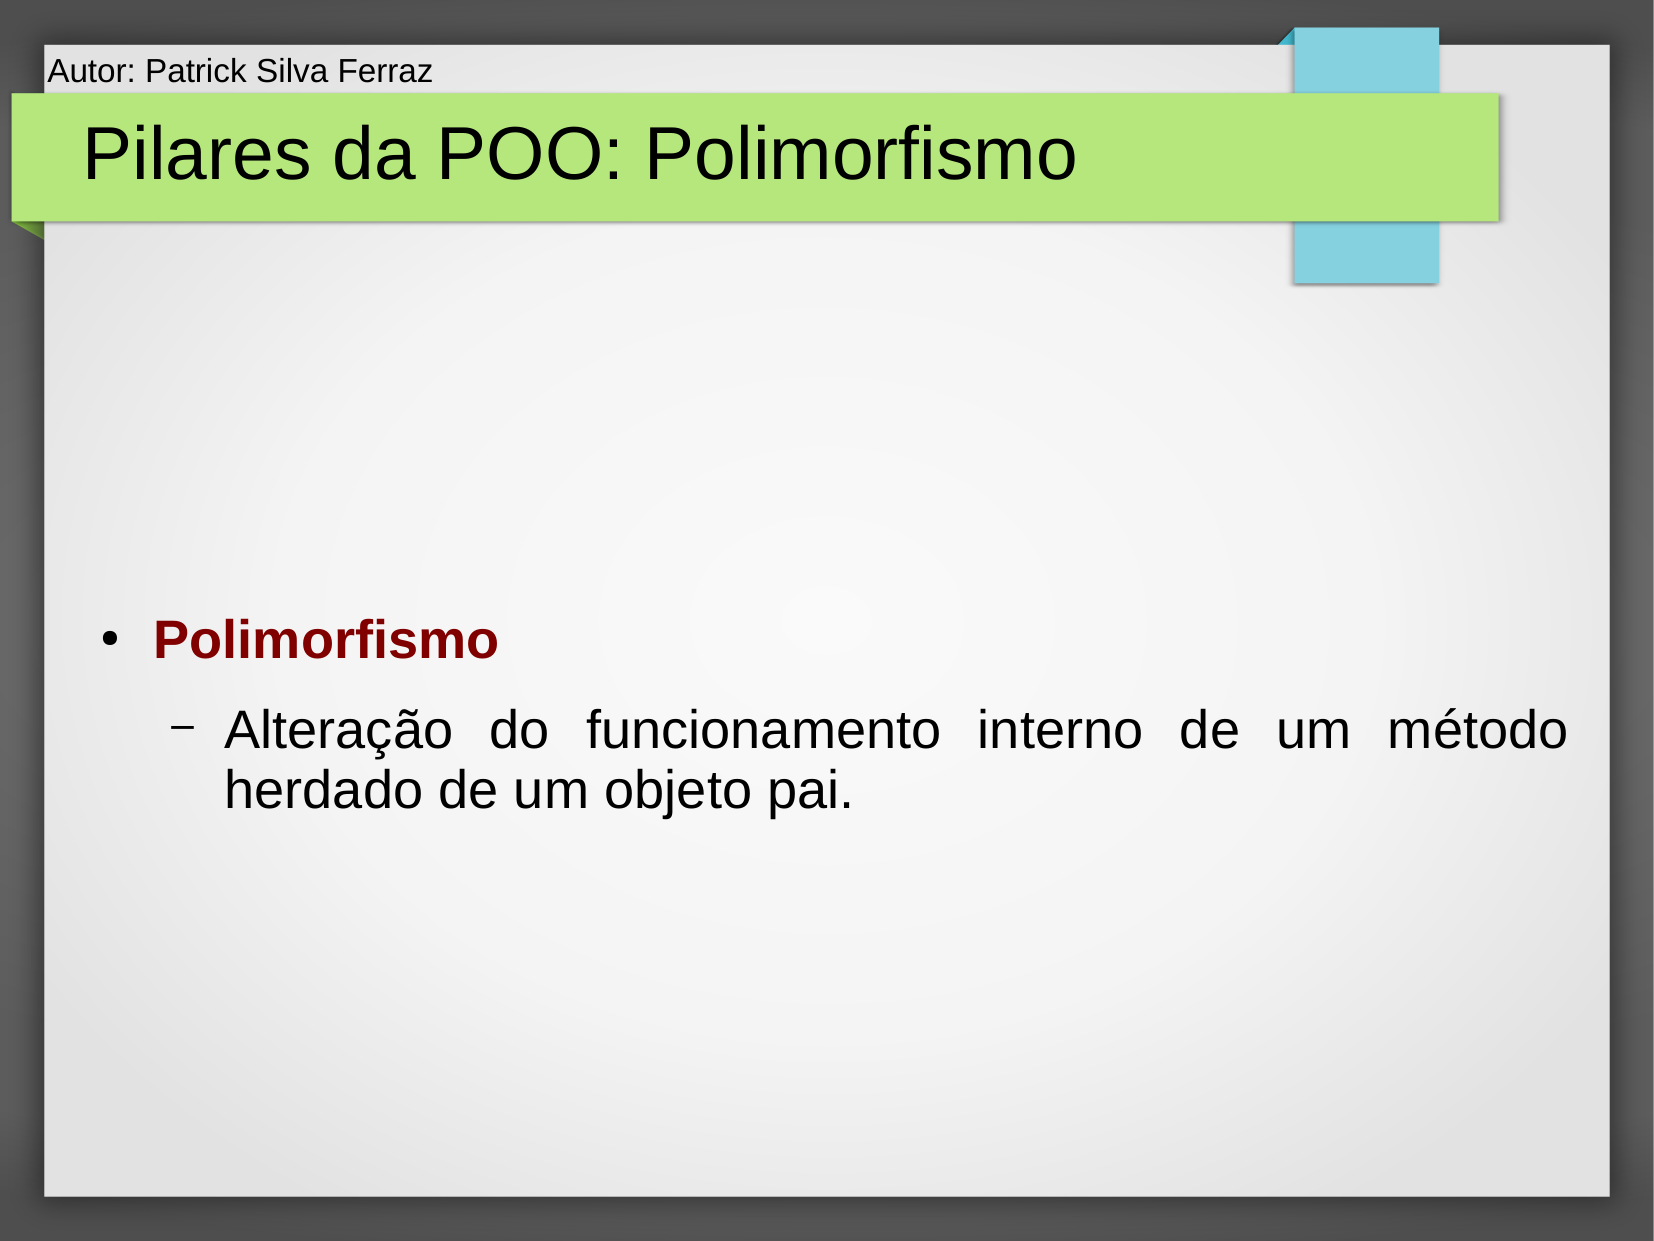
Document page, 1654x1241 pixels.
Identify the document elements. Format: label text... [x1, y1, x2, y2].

title Pilares da POO: Polimorfismo [82, 69, 1465, 238]
list Polimorfismo Alteração do funcionamento interno de um método herdado de um objeto pai. [82, 295, 1571, 1134]
text_box Autor: Patrick Silva Ferraz [47, 47, 876, 95]
picture [0, 0, 1654, 1241]
